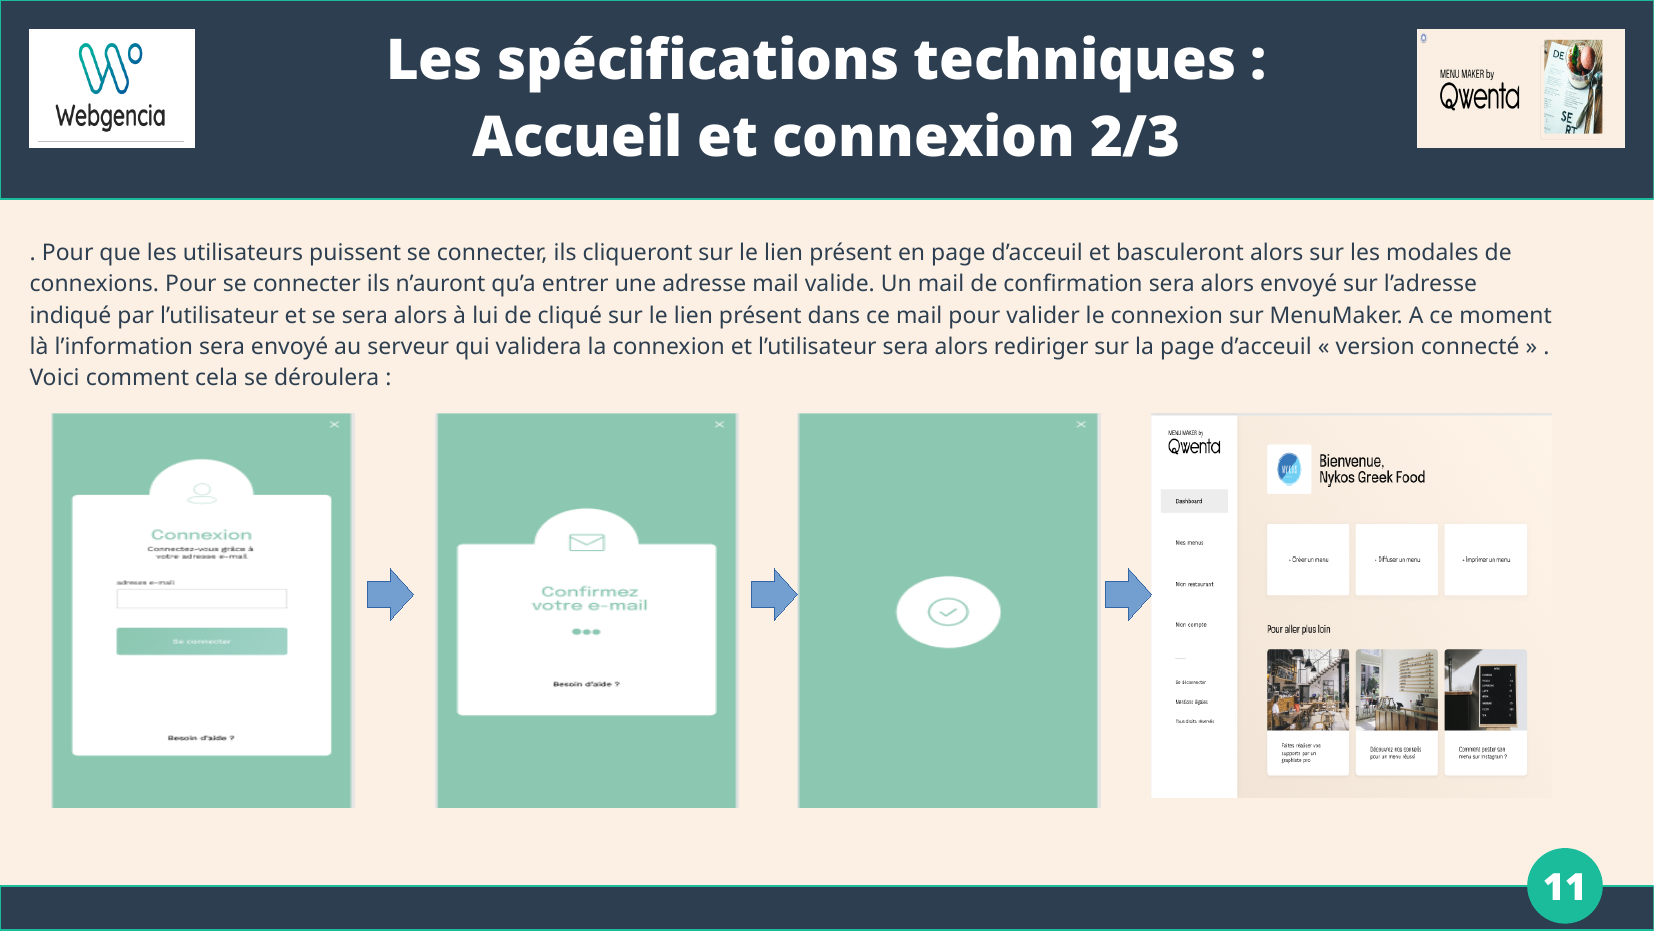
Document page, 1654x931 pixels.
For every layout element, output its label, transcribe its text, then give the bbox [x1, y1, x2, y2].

picture [1417, 29, 1625, 148]
text_box [1105, 568, 1152, 621]
picture [51, 413, 355, 809]
text_box [367, 568, 414, 621]
picture [797, 413, 1101, 809]
picture [1151, 413, 1552, 798]
picture [435, 413, 739, 809]
subtitle . Pour que les utilisateurs puissent se connecter, ils cliqueront sur le lien présent en page d’acceuil et basculeront alors sur les modales de connexions. Pour se connecter ils n’auront qu’a entrer une adresse mail valide. Un mail de confirmation sera alors envoyé sur l’adresse indiqué par l’utilisateur et se sera alors à lui de cliqué sur le lien présent dans ce mail pour valider le connexion sur MenuMaker. A ce moment là l’information sera envoyé au serveur qui validera la connexion et l’utilisateur sera alors rediriger sur la page d’acceuil « version connecté » . Voici comment cela se déroulera : [29, 236, 1565, 857]
title Les spécifications techniques : Accueil et connexion 2/3 [59, 37, 1595, 155]
picture [29, 29, 195, 148]
text_box [751, 568, 798, 621]
